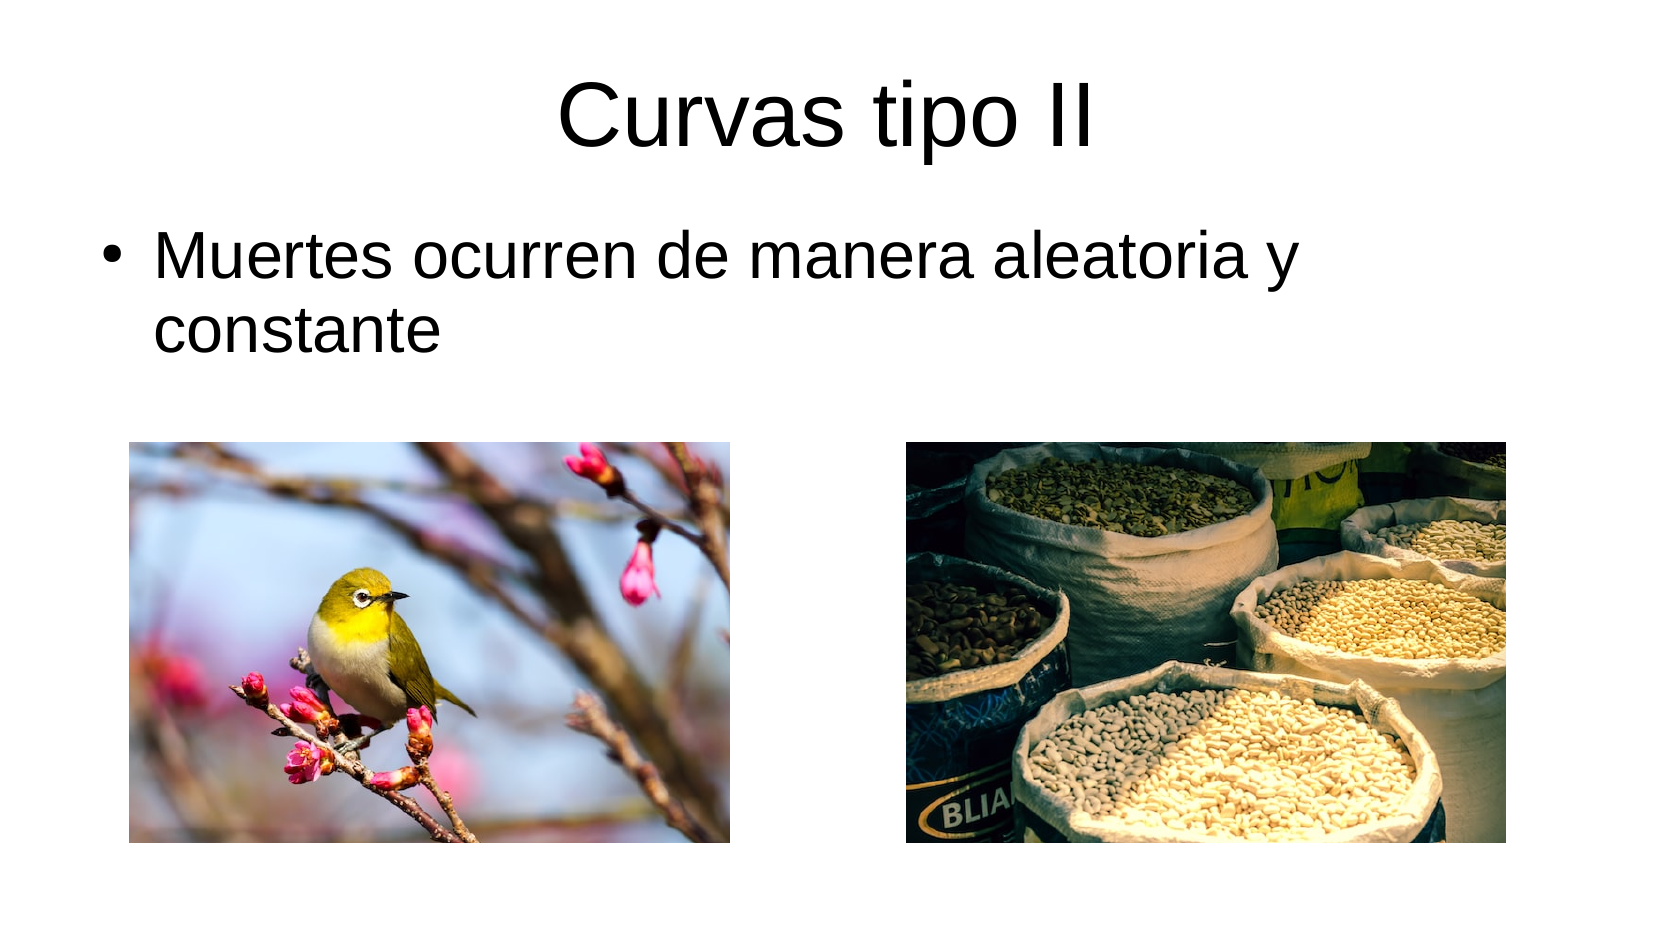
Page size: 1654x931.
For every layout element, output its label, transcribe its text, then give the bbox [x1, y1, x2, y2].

picture [906, 442, 1506, 843]
list Muertes ocurren de manera aleatoria y constante [82, 217, 1571, 758]
title Curvas tipo II [82, 37, 1571, 193]
picture [129, 442, 730, 843]
